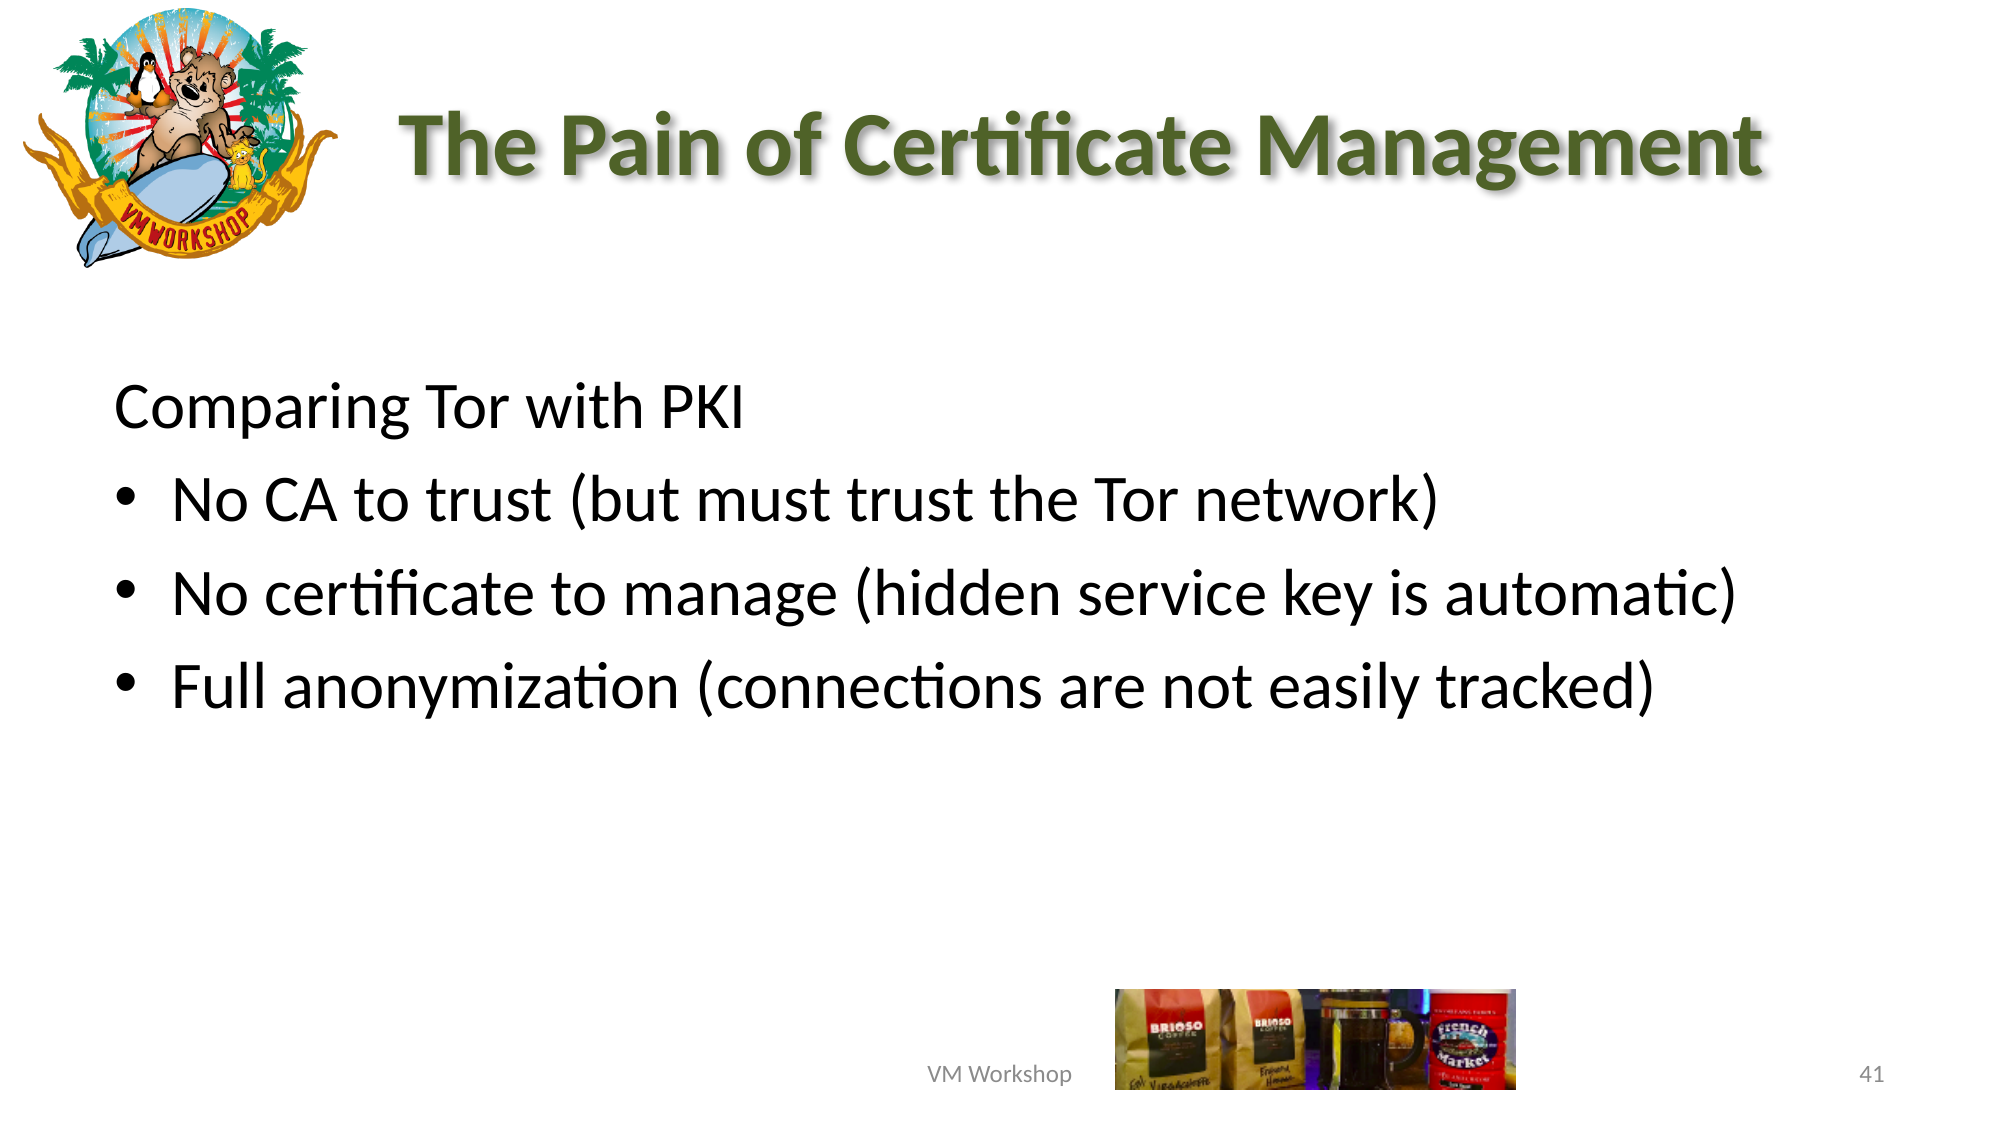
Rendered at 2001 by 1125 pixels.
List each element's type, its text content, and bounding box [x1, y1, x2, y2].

picture [23, 8, 338, 269]
title The Pain of Certificate Management [383, 45, 1913, 233]
list Comparing Tor with PKI No CA to trust (but must trust the Tor network) No certificate to manage (hidden service key is automatic) Full anonymization (connections are not easily tracked) [99, 260, 1900, 1004]
picture [1115, 1004, 1516, 1090]
